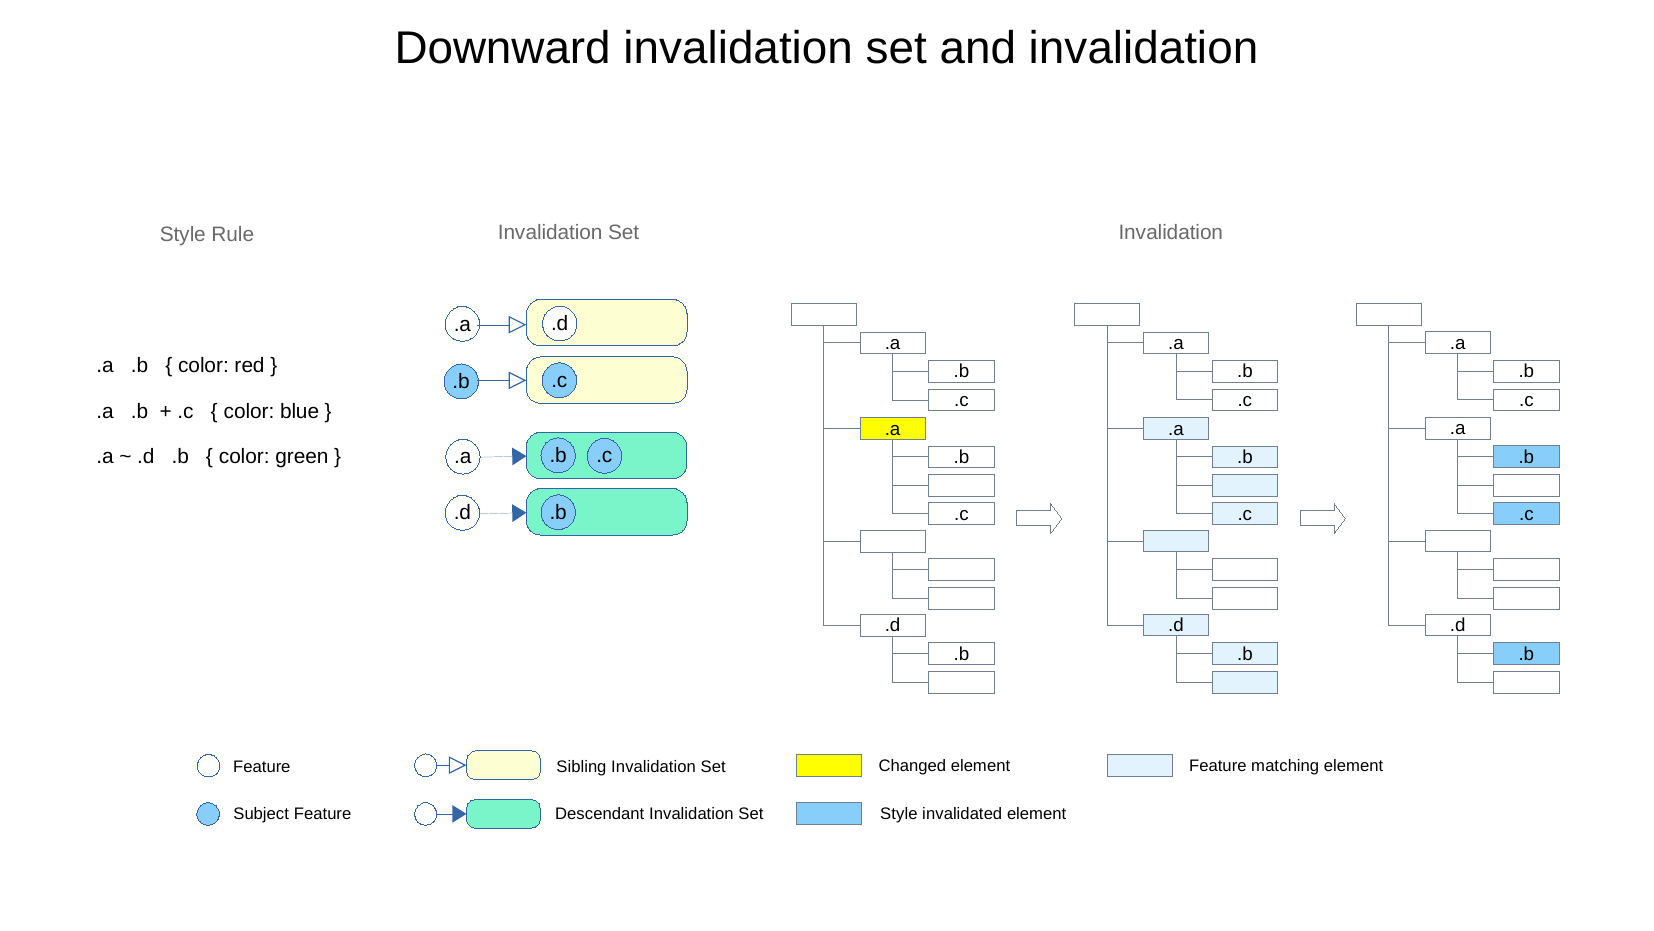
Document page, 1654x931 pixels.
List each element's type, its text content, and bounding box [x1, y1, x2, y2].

text_box [1425, 530, 1491, 552]
text_box [1212, 587, 1278, 610]
text_box .c [1212, 502, 1278, 525]
text_box [928, 558, 995, 581]
text_box [1300, 503, 1346, 534]
text_box [928, 671, 995, 694]
text_box [1107, 754, 1173, 777]
text_box [526, 299, 688, 346]
text_box [197, 754, 218, 777]
text_box .c [587, 438, 622, 474]
text_box .a [1425, 331, 1491, 354]
text_box Subject Feature [218, 796, 377, 831]
text_box .a [1143, 332, 1209, 354]
text_box .d [860, 614, 926, 637]
text_box Changed element [863, 748, 1029, 783]
text_box .b [928, 446, 995, 468]
text_box Sibling Invalidation Set [541, 749, 757, 788]
text_box .b [1493, 445, 1560, 468]
text_box [796, 802, 862, 825]
text_box Invalidation Set [480, 209, 657, 256]
text_box [414, 802, 437, 826]
text_box .b [928, 642, 995, 665]
text_box Downward invalidation set and invalidation [0, 15, 1654, 91]
text_box .b [540, 437, 576, 473]
text_box .c [1212, 389, 1278, 411]
text_box [466, 750, 541, 780]
text_box .c [928, 389, 995, 411]
text_box [1074, 303, 1140, 326]
text_box .a .b { color: red } [81, 342, 357, 387]
text_box [1493, 671, 1560, 694]
text_box .d [1143, 614, 1209, 636]
text_box [1493, 474, 1560, 497]
text_box Feature matching element [1174, 748, 1404, 783]
text_box Style Rule [118, 211, 296, 258]
text_box .a [1143, 417, 1209, 440]
text_box .c [1493, 502, 1560, 525]
text_box .c [1493, 389, 1560, 411]
text_box [791, 303, 857, 326]
text_box Descendant Invalidation Set [540, 796, 786, 835]
text_box .a [445, 439, 481, 475]
text_box .c [928, 502, 995, 525]
text_box .b [1212, 642, 1278, 665]
text_box .c [542, 362, 577, 398]
text_box .a .b + .c { color: blue } [81, 387, 357, 432]
text_box [860, 530, 926, 553]
text_box .b [541, 494, 576, 530]
text_box [1016, 503, 1062, 534]
text_box [1493, 587, 1560, 610]
text_box [196, 802, 218, 826]
text_box Invalidation [1082, 209, 1260, 256]
text_box [928, 474, 995, 497]
text_box Feature [218, 749, 316, 784]
text_box [526, 488, 688, 536]
text_box [1356, 303, 1422, 326]
text_box .d [445, 495, 480, 531]
text_box .d [542, 306, 577, 341]
text_box .a [860, 332, 926, 354]
text_box .a ~ .d .b { color: green } [81, 432, 357, 480]
text_box [1212, 671, 1278, 694]
text_box [414, 753, 437, 777]
text_box .b [444, 363, 479, 399]
text_box [1493, 558, 1560, 581]
text_box .b [1493, 360, 1560, 383]
text_box [526, 356, 688, 404]
text_box [466, 799, 540, 829]
text_box .b [1212, 360, 1278, 383]
text_box [1212, 474, 1278, 497]
text_box [928, 587, 995, 610]
text_box [1212, 558, 1278, 581]
text_box .a [445, 306, 480, 342]
text_box Style invalidated element [865, 796, 1092, 831]
text_box [526, 432, 687, 479]
text_box .a [1425, 417, 1491, 440]
text_box [796, 754, 862, 777]
text_box [1143, 530, 1209, 552]
text_box .b [1493, 642, 1560, 665]
text_box .d [1425, 614, 1491, 636]
text_box .b [1212, 446, 1278, 468]
text_box .b [928, 360, 995, 383]
text_box .a [860, 417, 926, 440]
